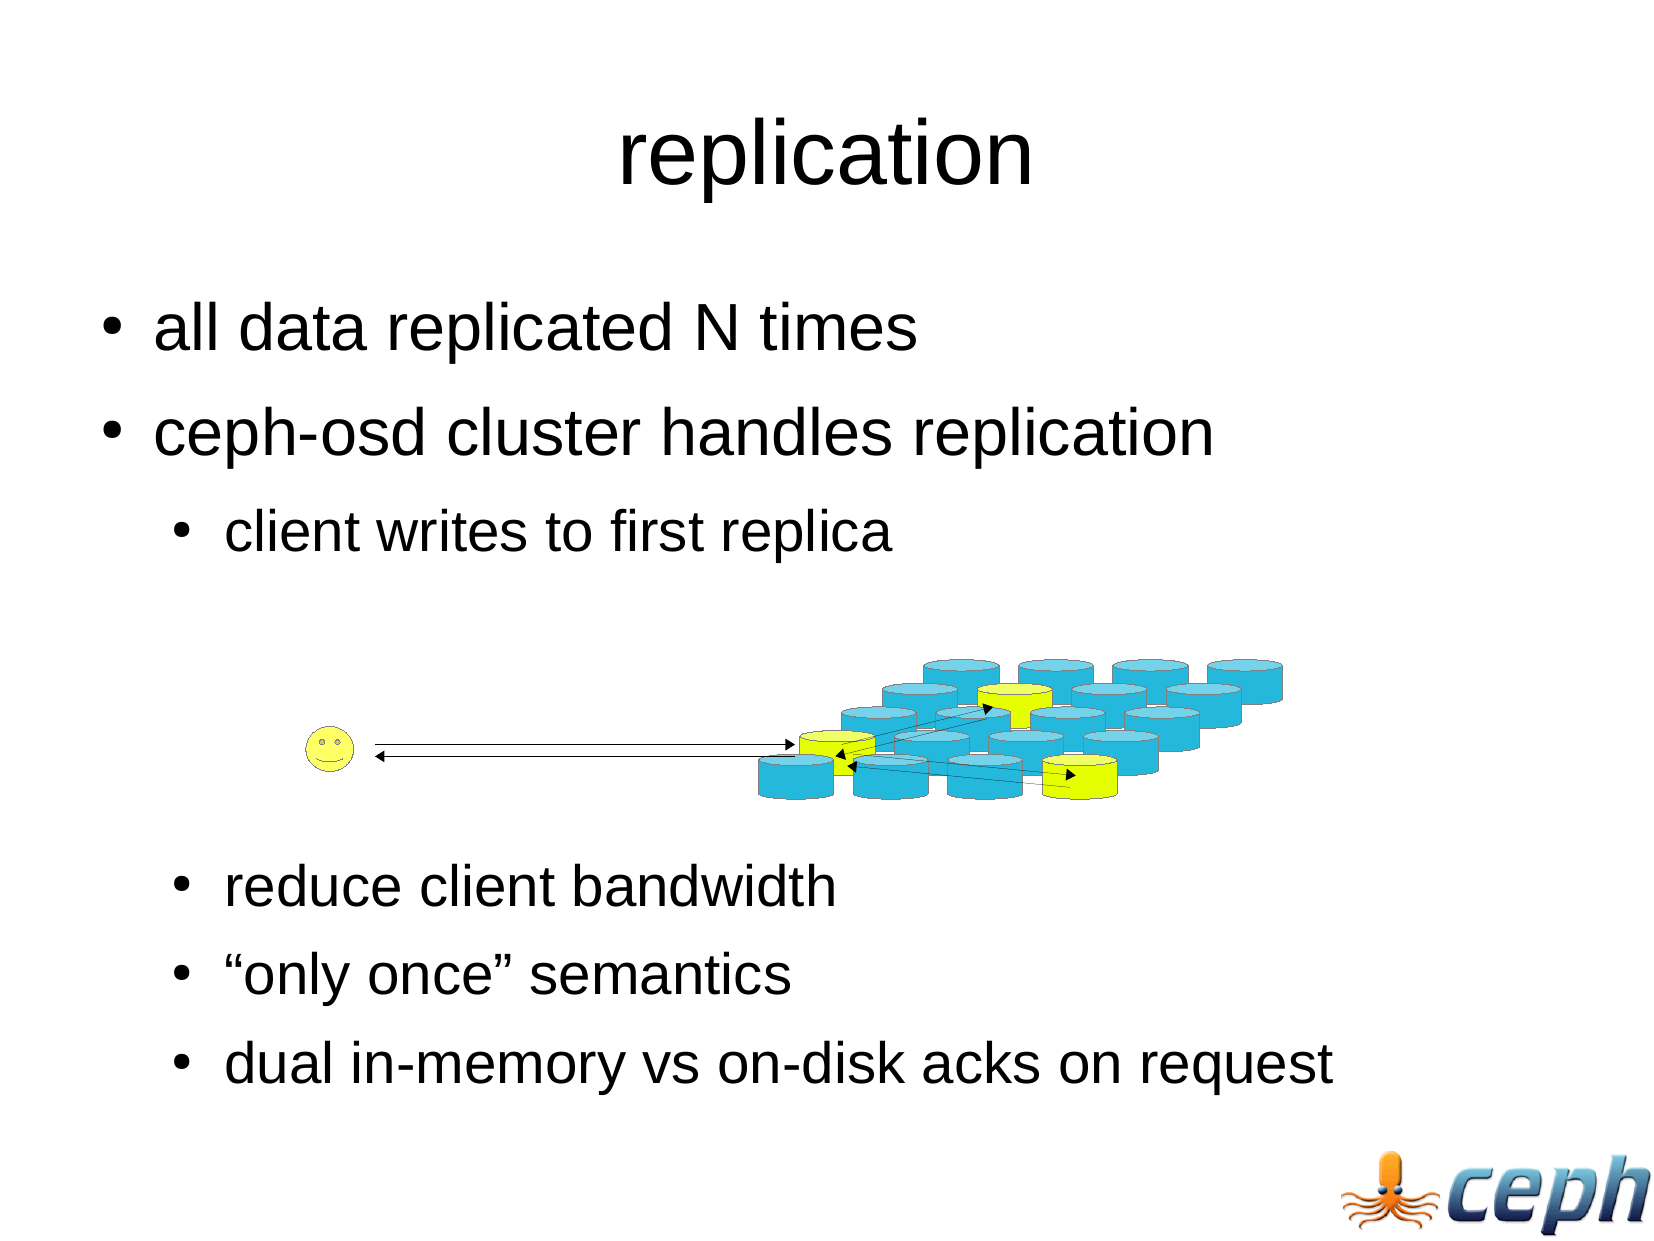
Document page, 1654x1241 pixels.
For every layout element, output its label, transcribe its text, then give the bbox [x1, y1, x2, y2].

text_box [947, 776, 1023, 800]
title replication [82, 49, 1571, 257]
picture [1335, 1151, 1651, 1239]
text_box [305, 726, 354, 772]
list all data replicated N times ceph-osd cluster handles replication client writes to first replica reduce client bandwidth “only once” semantics dual in-memory vs on-disk acks on request [82, 290, 1571, 1109]
text_box [758, 666, 1283, 800]
